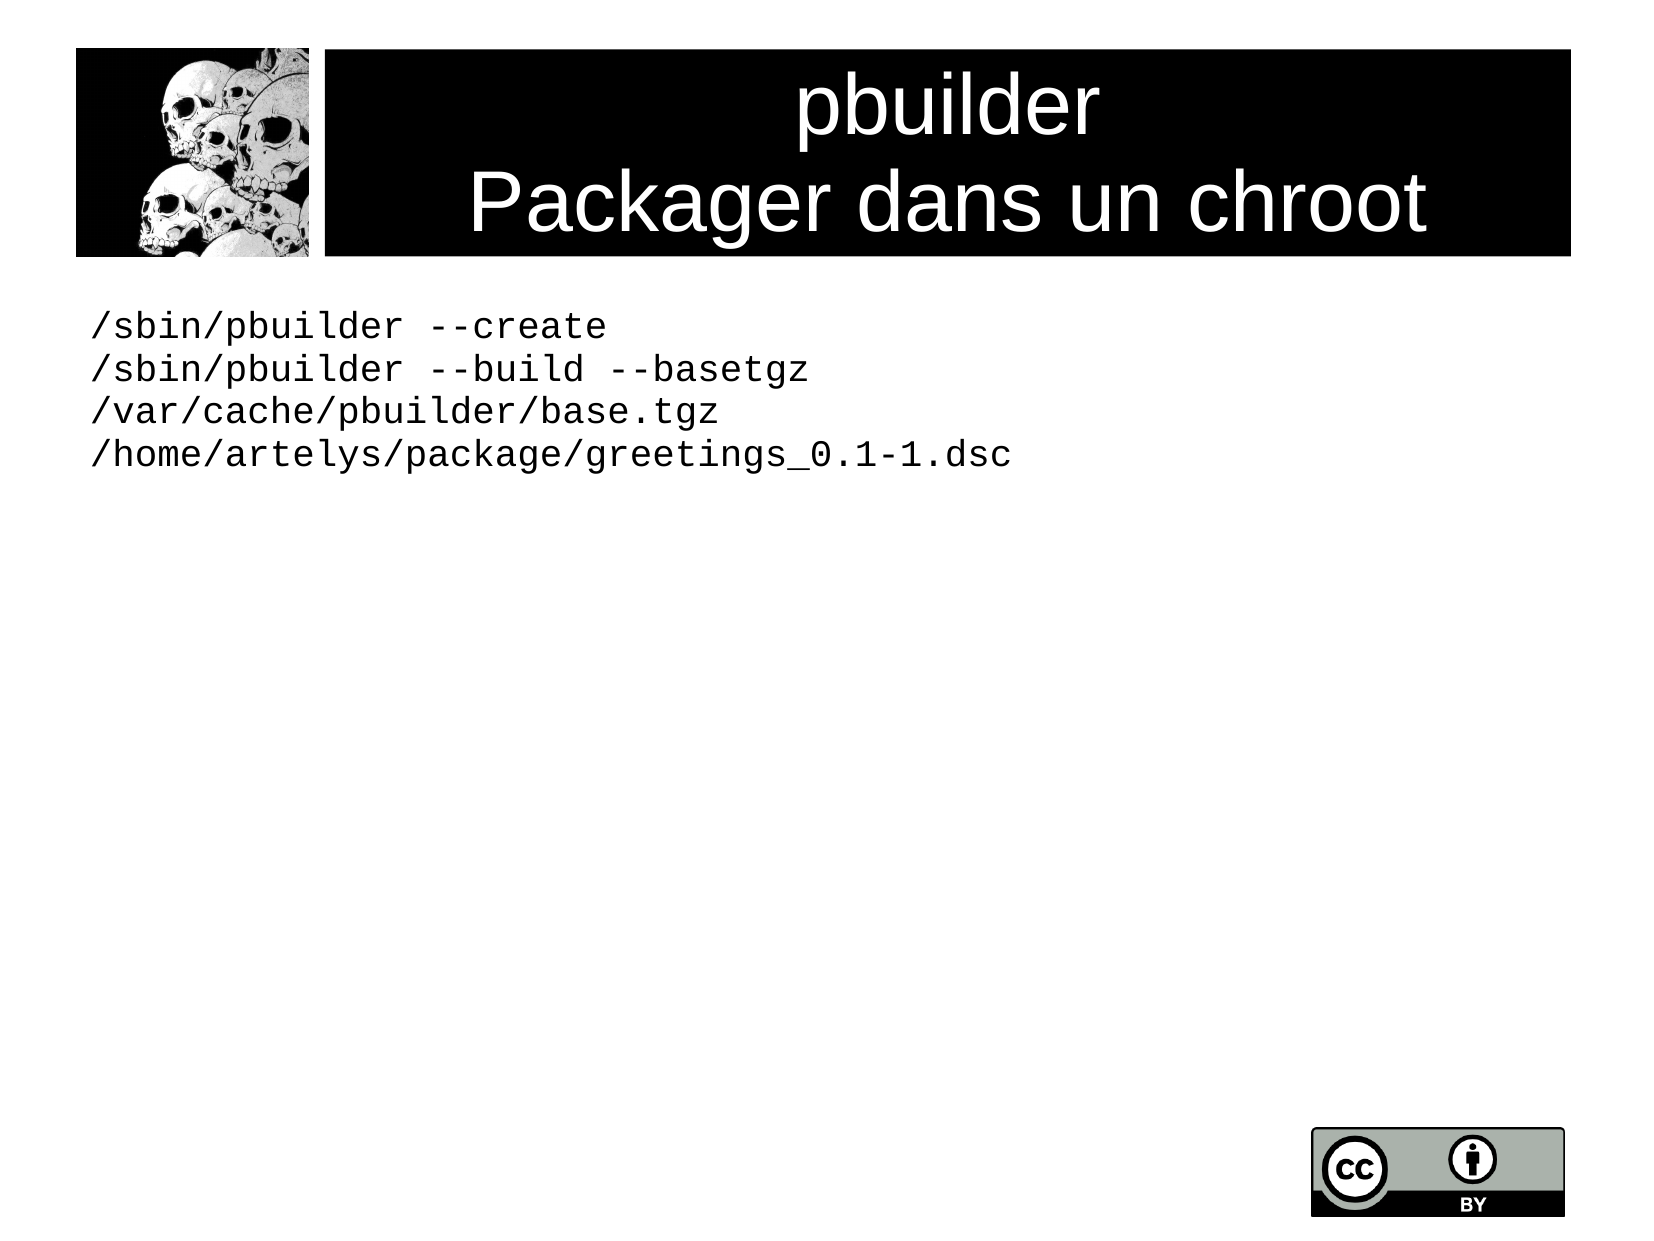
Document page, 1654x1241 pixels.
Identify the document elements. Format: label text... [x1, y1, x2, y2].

picture [1311, 1127, 1565, 1217]
title pbuilder Packager dans un chroot [324, 49, 1571, 257]
text_box /sbin/pbuilder --create /sbin/pbuilder --build --basetgz /var/cache/pbuilder/base.tgz /home/artelys/package/greetings_0.1-1.dsc [75, 300, 1538, 1200]
picture [76, 48, 309, 257]
